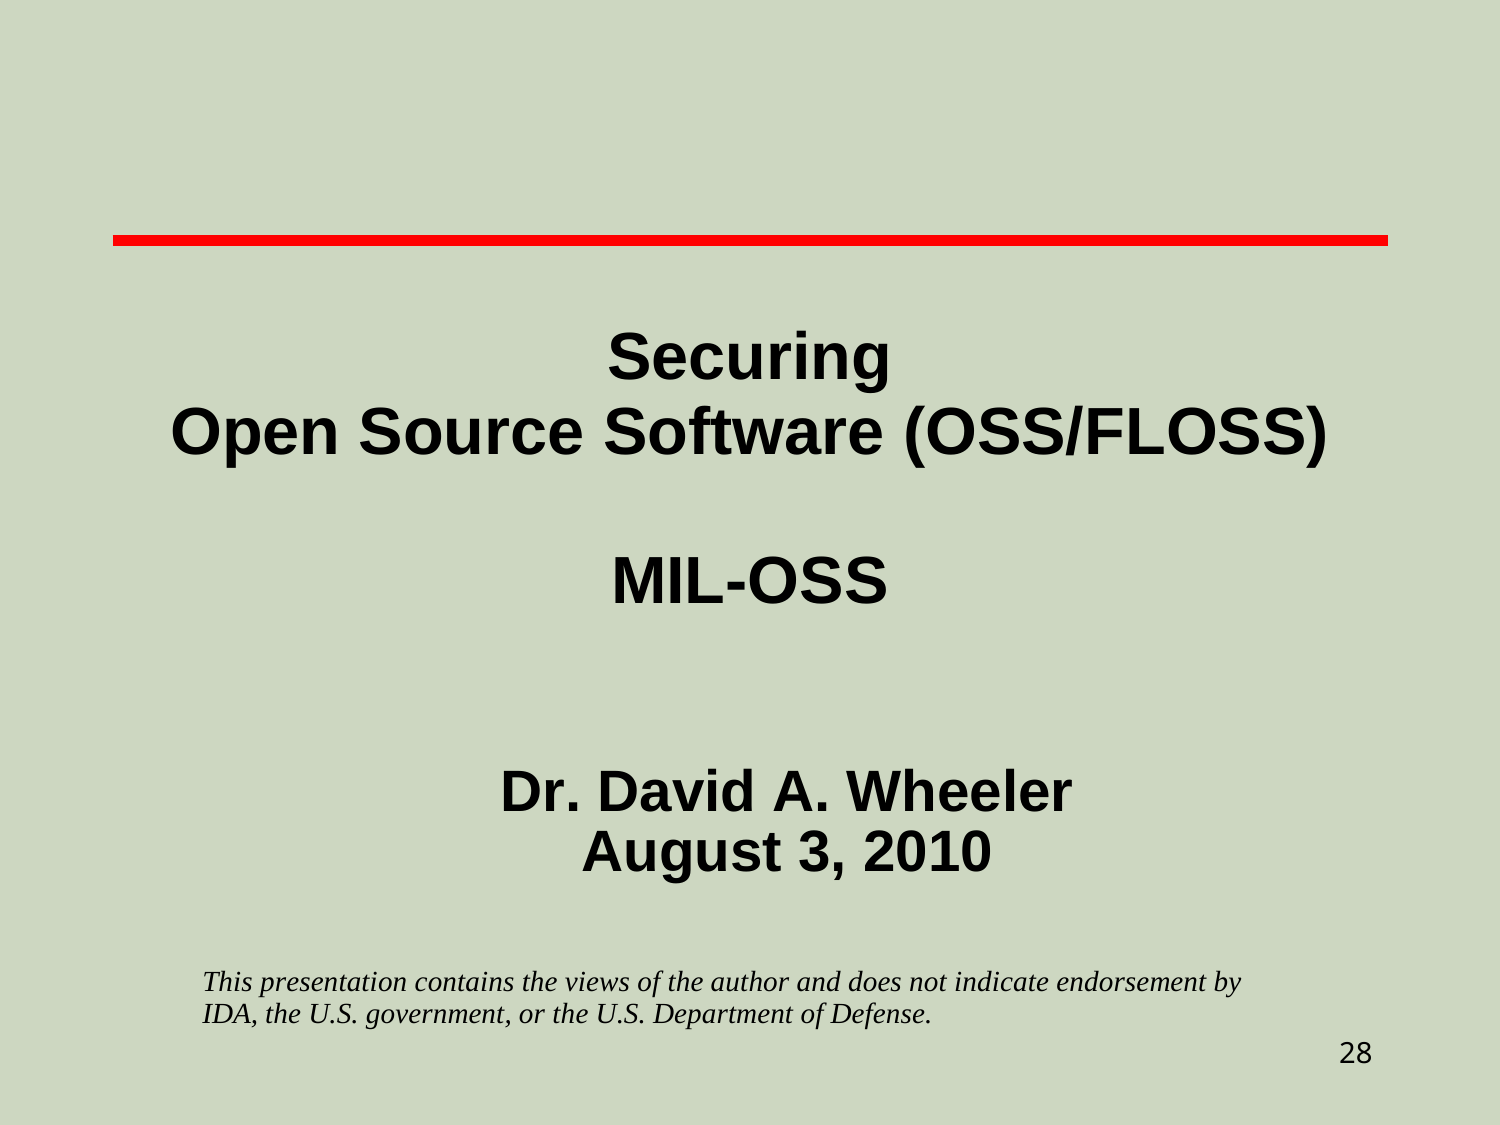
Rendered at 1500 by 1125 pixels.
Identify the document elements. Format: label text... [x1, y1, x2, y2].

subtitle Dr. David A. Wheeler August 3, 2010 [225, 687, 1276, 938]
title Securing Open Source Software (OSS/FLOSS) MIL-OSS [112, 311, 1388, 626]
text_box This presentation contains the views of the author and does not indicate endorsement by IDA, the U.S. government, or the U.S. Department of Defense. [187, 957, 1276, 1038]
